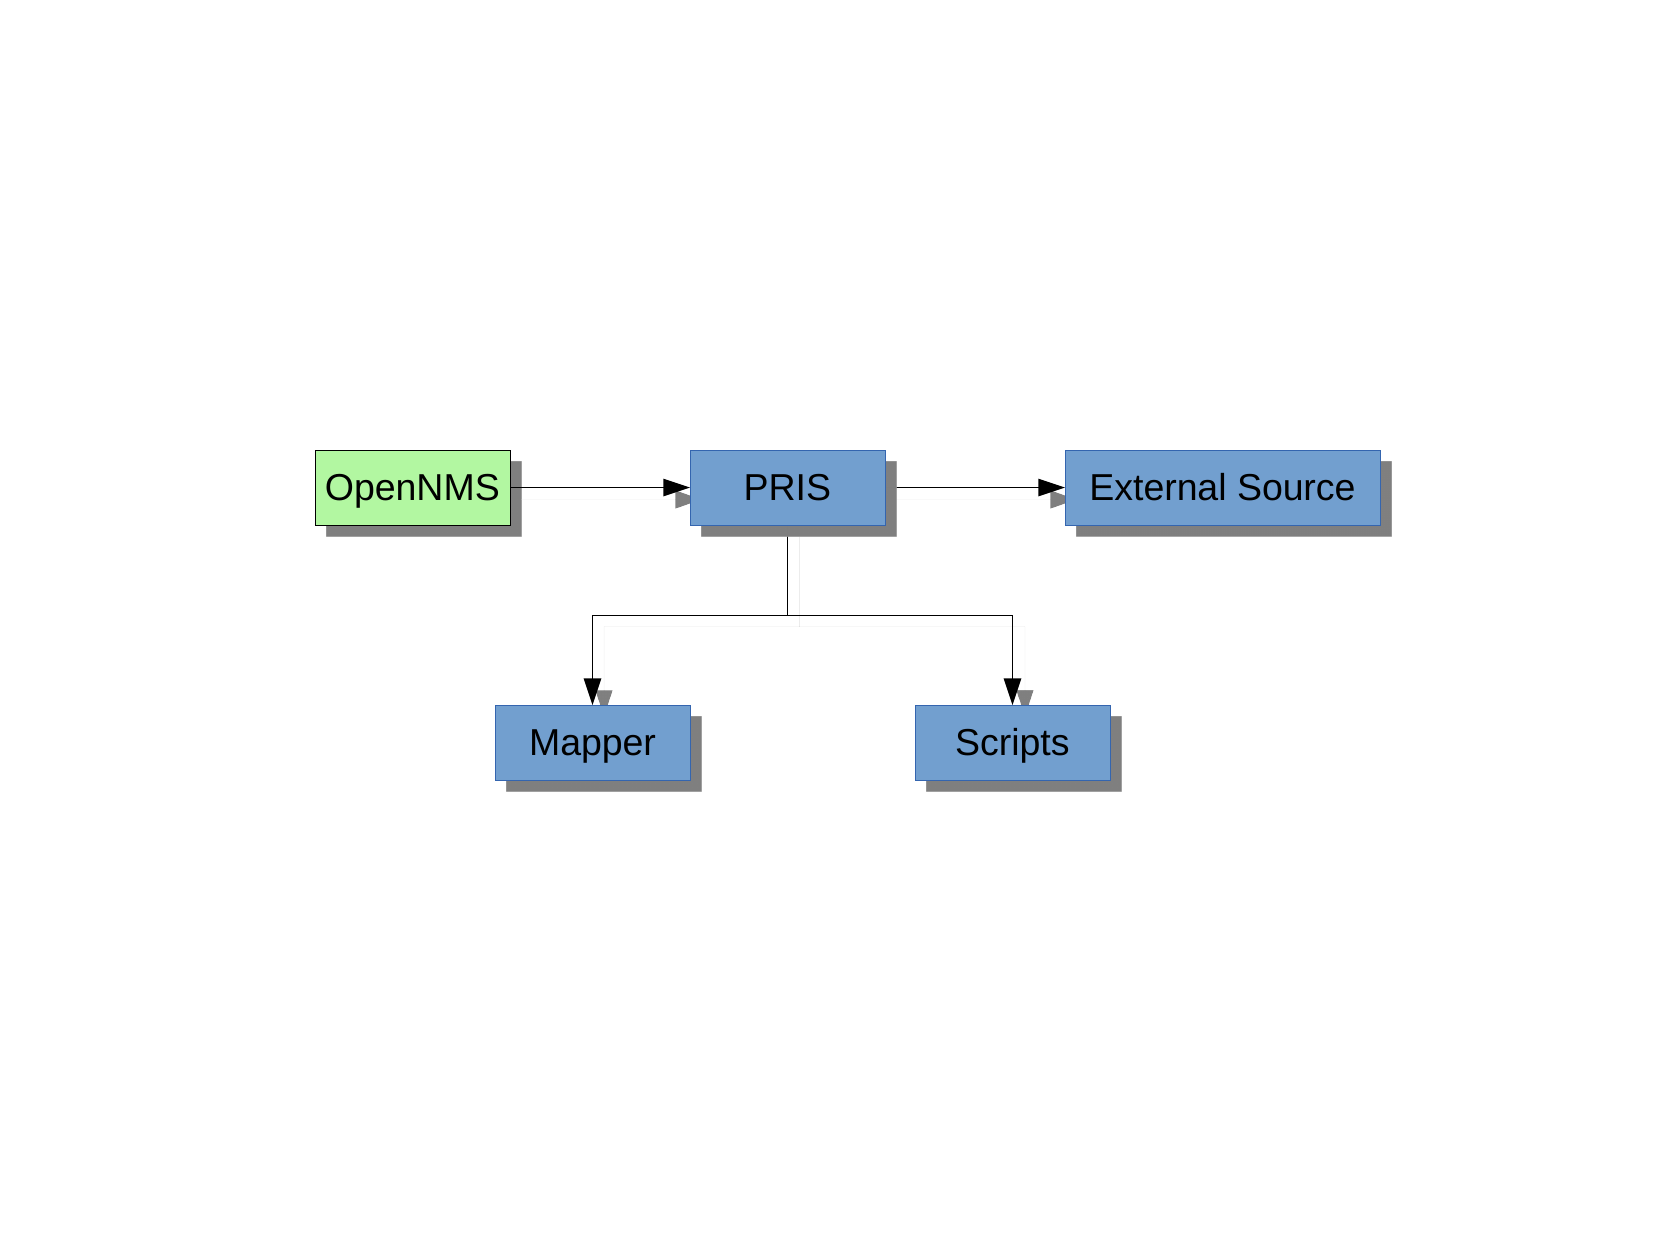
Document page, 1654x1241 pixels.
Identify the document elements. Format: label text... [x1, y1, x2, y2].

text_box External Source [1065, 450, 1381, 526]
text_box Scripts [915, 705, 1111, 781]
text_box OpenNMS [315, 450, 511, 526]
text_box Mapper [495, 705, 691, 781]
text_box PRIS [690, 450, 886, 526]
